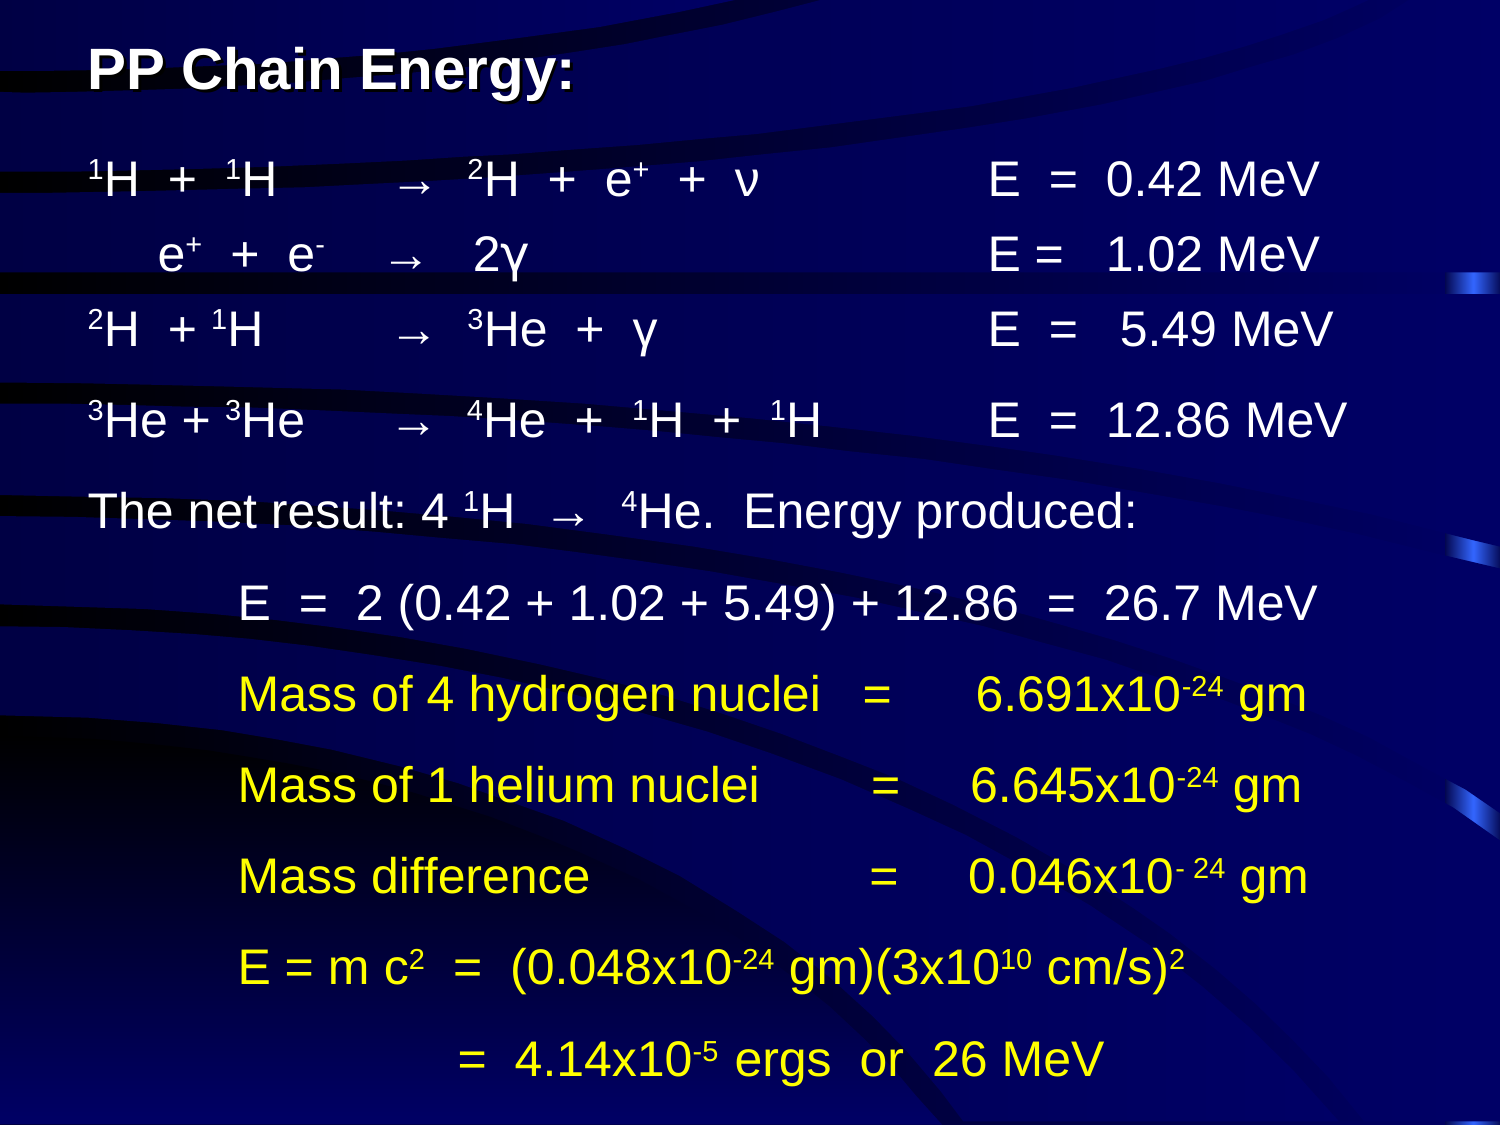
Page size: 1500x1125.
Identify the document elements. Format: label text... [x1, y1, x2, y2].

text_box PP Chain Energy: 1H + 1H → 2H + e+ + ν E = 0.42 MeV e+ + e- → 2γ E = 1.02 MeV 2H + 1H → 3He + γ E = 5.49 MeV 3He + 3He → 4He + 1H + 1H E = 12.86 MeV The net result: 4 1H → 4He. Energy produced: E = 2 (0.42 + 1.02 + 5.49) + 12.86 = 26.7 MeV Mass of 4 hydrogen nuclei = 6.691x10-24 gm Mass of 1 helium nuclei = 6.645x10-24 gm Mass difference = 0.046x10- 24 gm E = m c2 = (0.048x10-24 gm)(3x1010 cm/s)2 = 4.14x10-5 ergs or 26 MeV [72, 23, 1463, 1125]
